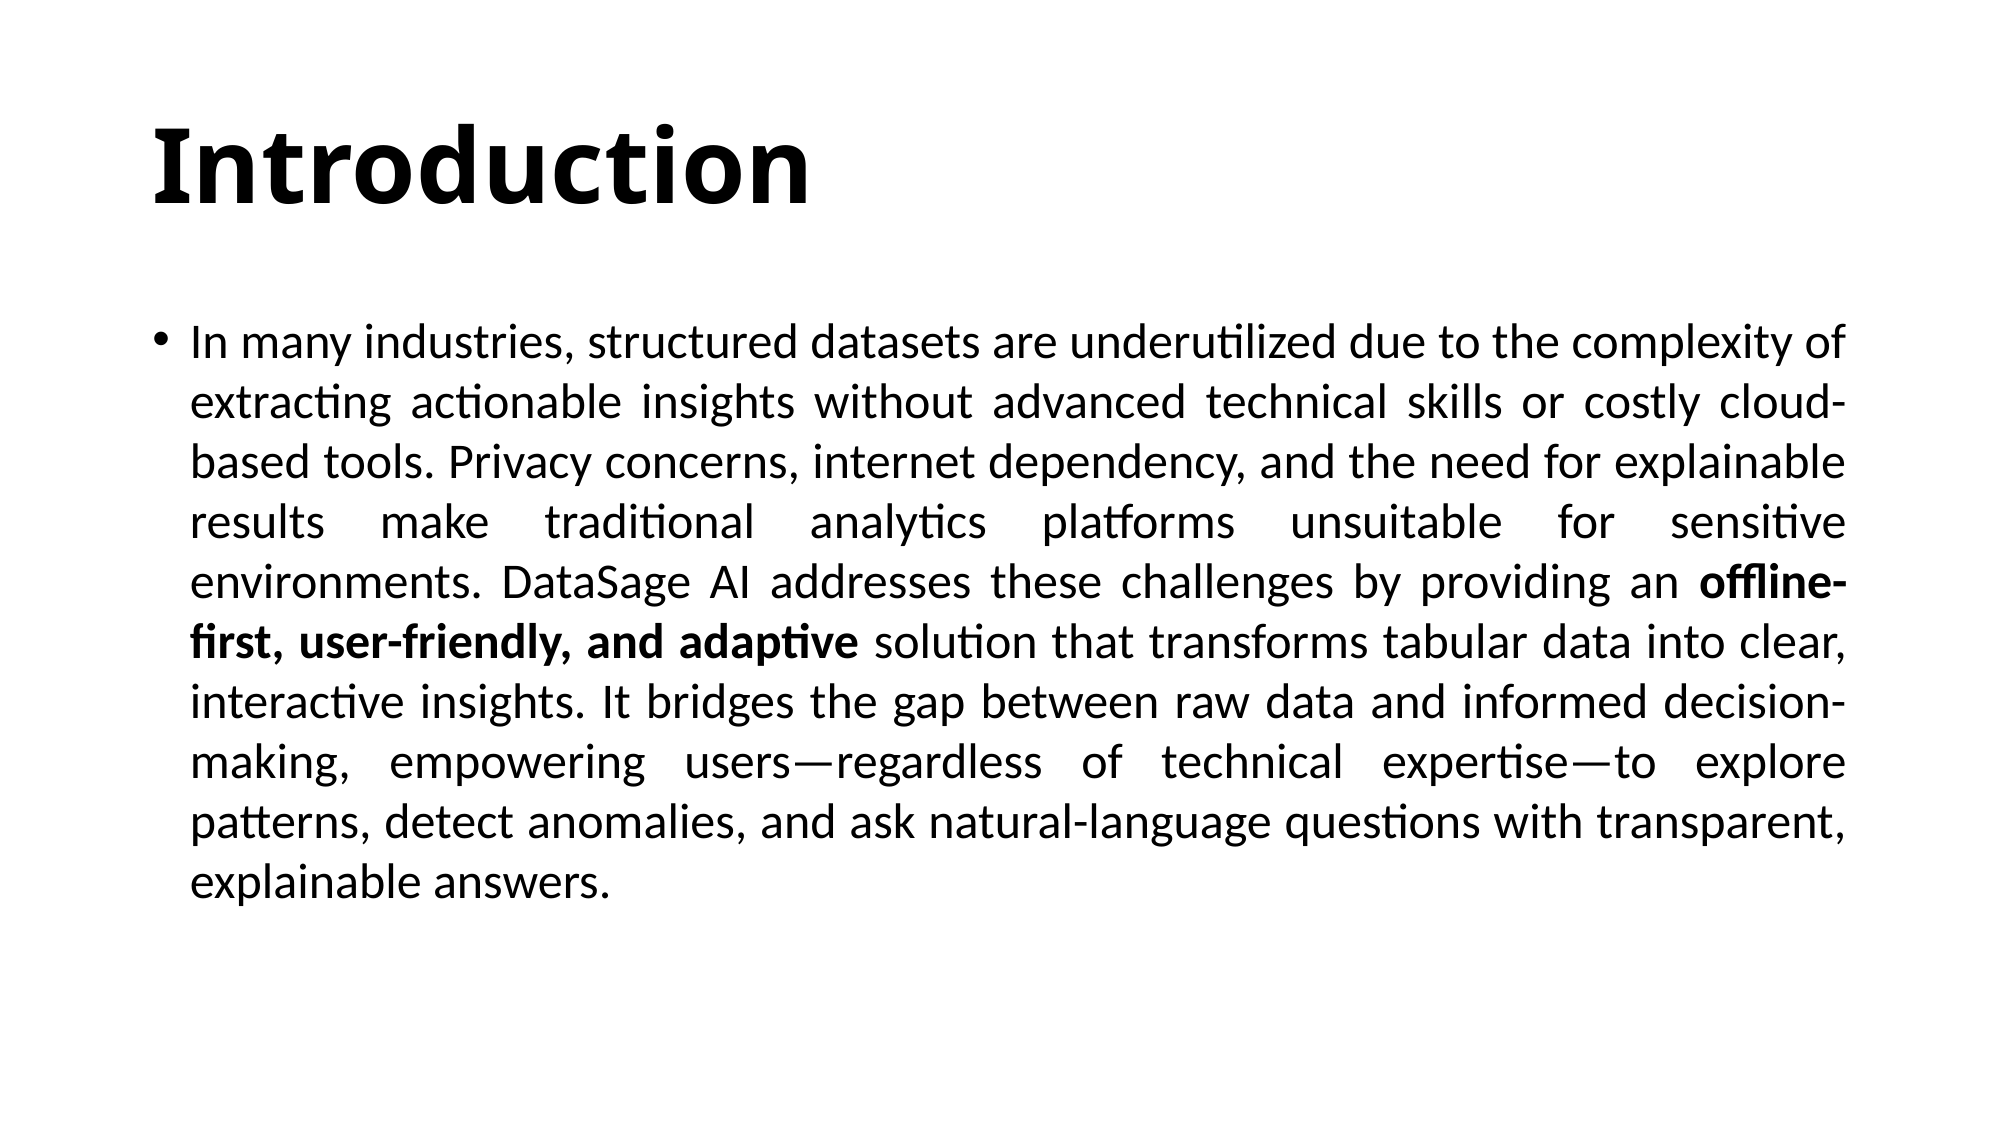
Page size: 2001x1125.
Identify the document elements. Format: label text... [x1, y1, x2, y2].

list In many industries, structured datasets are underutilized due to the complexity of extracting actionable insights without advanced technical skills or costly cloud-based tools. Privacy concerns, internet dependency, and the need for explainable results make traditional analytics platforms unsuitable for sensitive environments. DataSage AI addresses these challenges by providing an offline-first, user-friendly, and adaptive solution that transforms tabular data into clear, interactive insights. It bridges the gap between raw data and informed decision-making, empowering users—regardless of technical expertise—to explore patterns, detect anomalies, and ask natural-language questions with transparent, explainable answers. [137, 301, 1863, 1015]
title Introduction [137, 61, 1863, 279]
